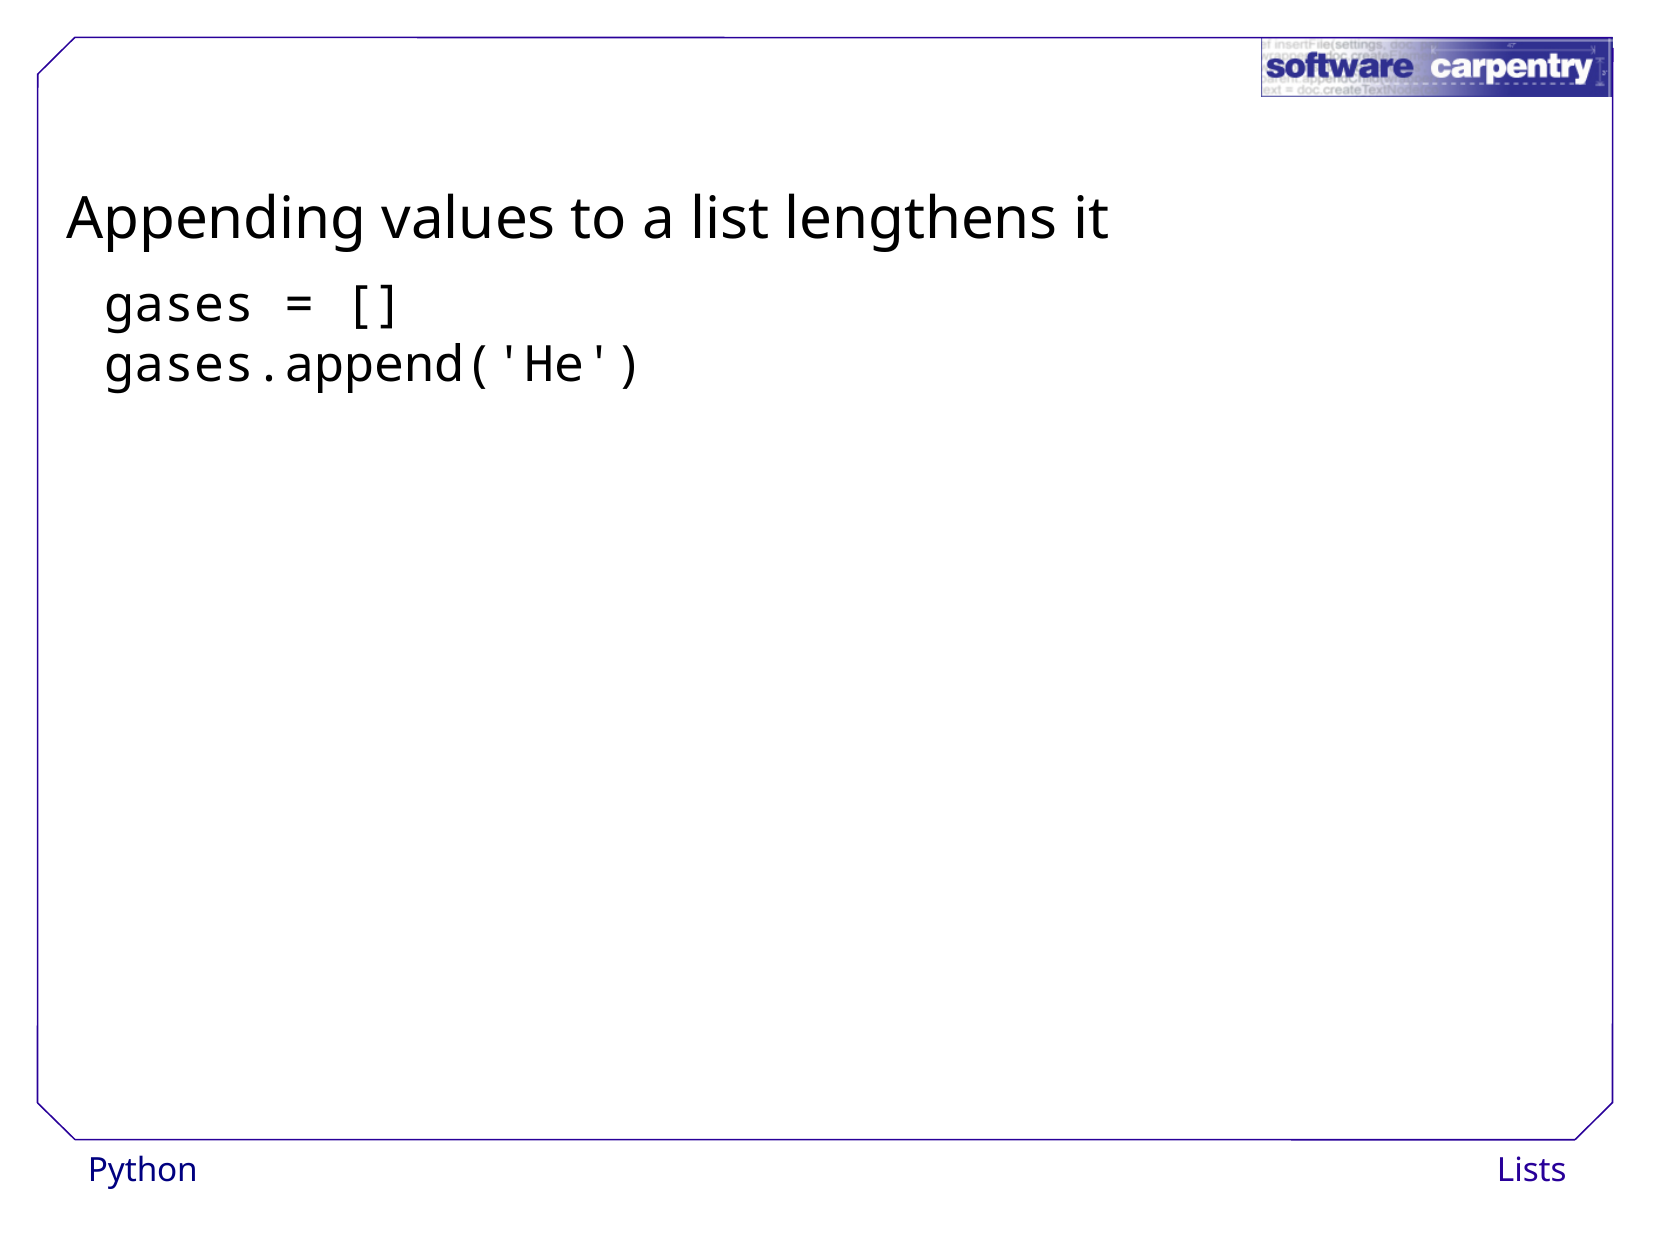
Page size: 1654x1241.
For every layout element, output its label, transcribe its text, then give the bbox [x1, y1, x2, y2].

picture [1261, 39, 1613, 97]
text_box Appending values to a list lengthens it [51, 138, 1275, 259]
text_box gases = [] gases.append('He') [89, 263, 1512, 658]
